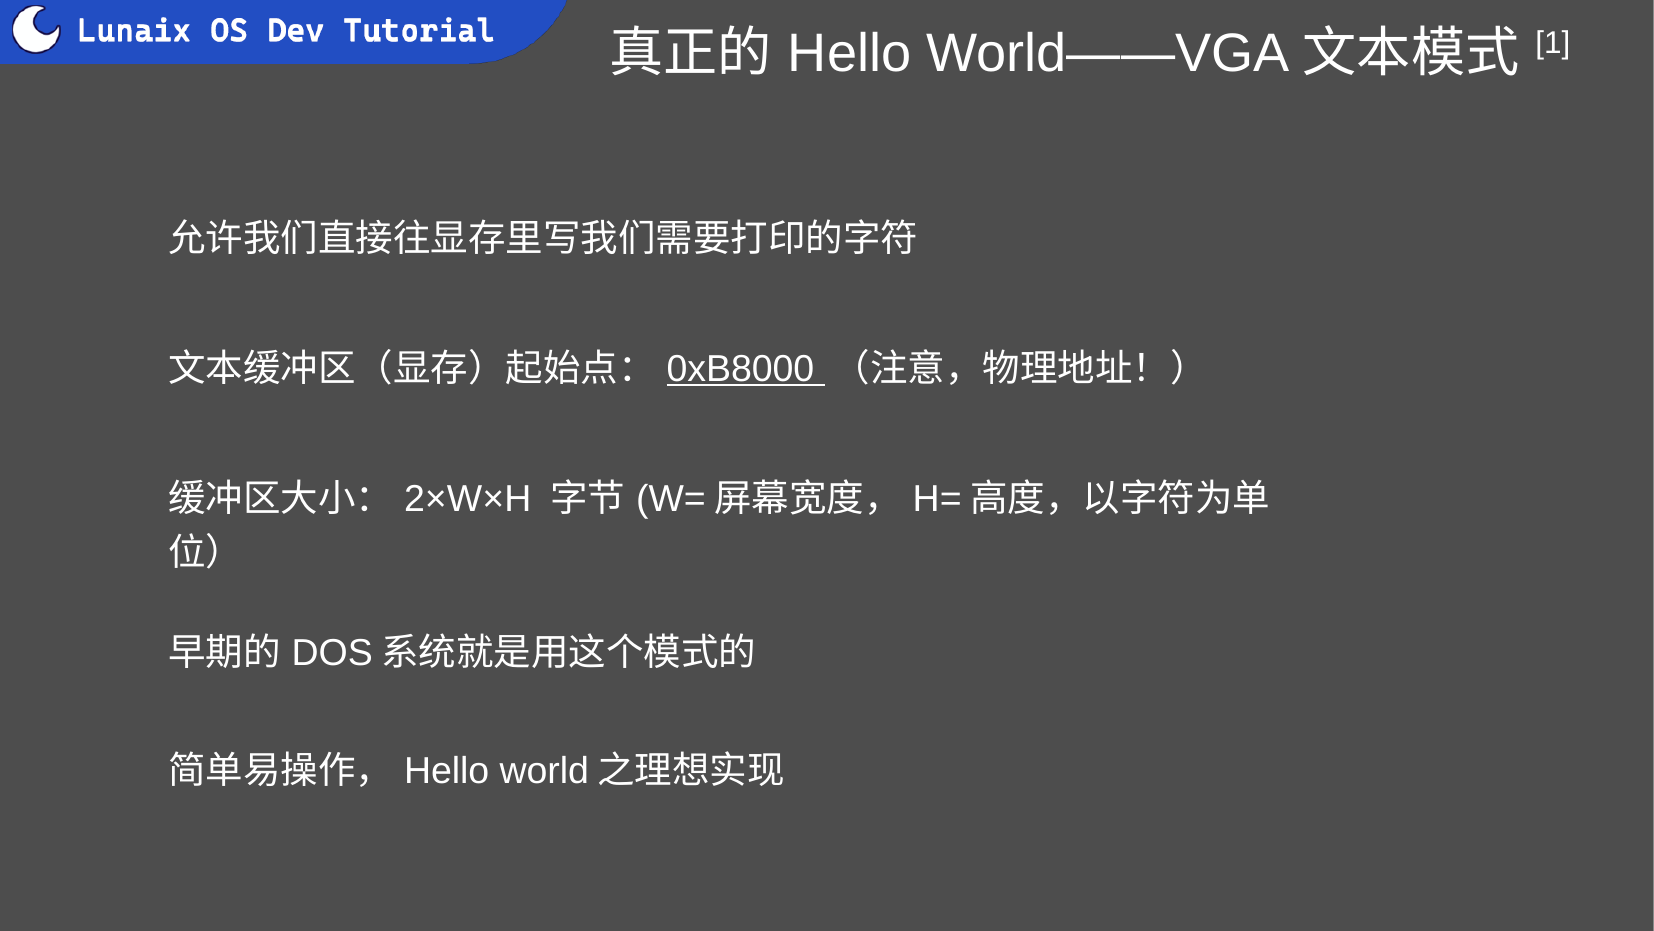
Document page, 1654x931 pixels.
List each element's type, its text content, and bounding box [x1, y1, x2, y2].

text_box 允许我们直接往显存里写我们需要打印的字符 [153, 200, 1052, 284]
text_box 简单易操作，Hello world之理想实现 [153, 732, 1347, 815]
text_box 真正的Hello World——VGA文本模式[1] [566, 1, 1619, 156]
text_box 缓冲区大小：2×W×H 字节(W=屏幕宽度，H=高度，以字符为单位） [153, 460, 1347, 584]
picture [0, 0, 1654, 931]
text_box 文本缓冲区（显存）起始点：0xB8000 （注意，物理地址！） [153, 330, 1252, 414]
text_box 早期的DOS系统就是用这个模式的 [153, 614, 1347, 697]
